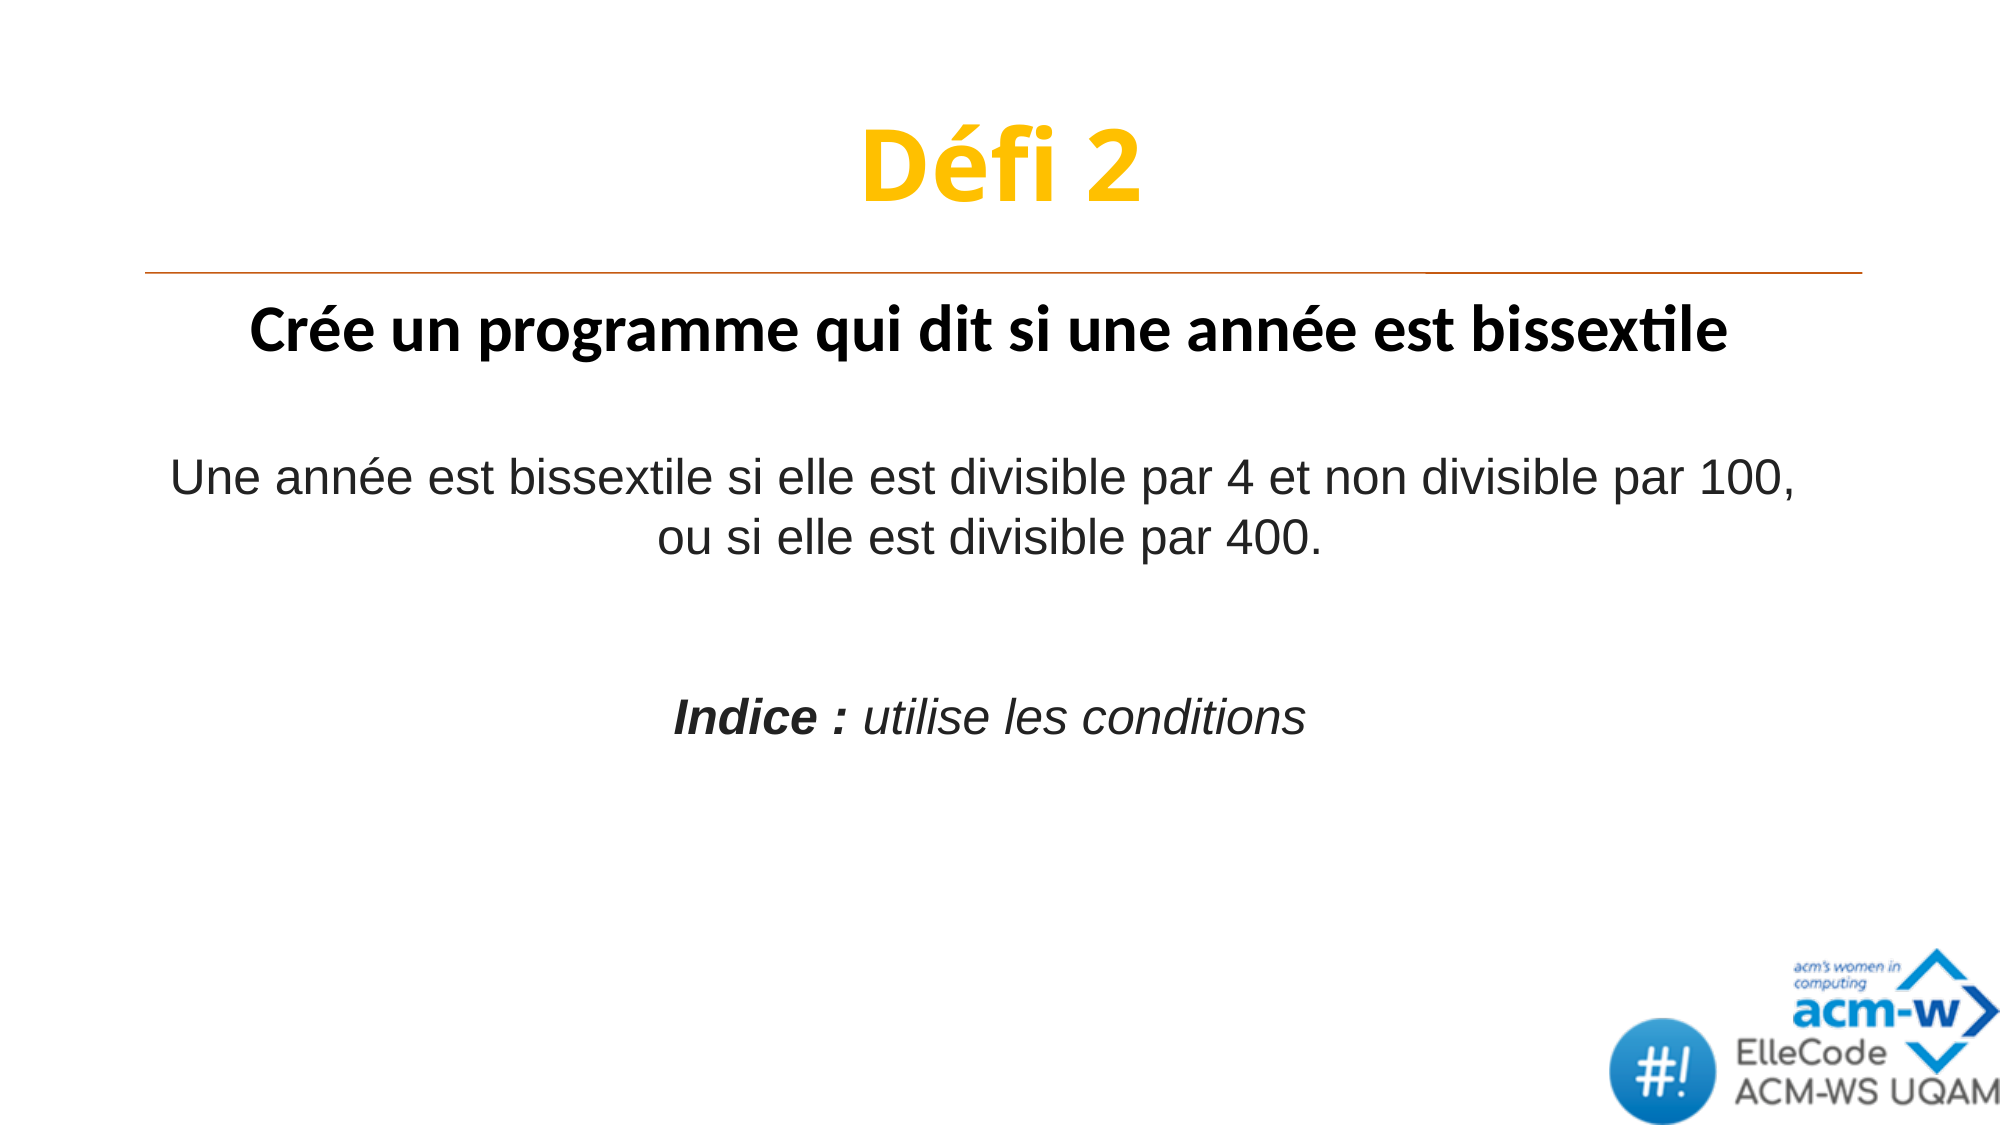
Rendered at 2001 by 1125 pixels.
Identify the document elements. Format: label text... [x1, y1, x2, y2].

text_box Crée un programme qui dit si une année est bissextile Une année est bissextile si elle est divisible par 4 et non divisible par 100, ou si elle est divisible par 400. Indice : utilise les conditions [62, 277, 1918, 957]
text_box Défi 2 [137, 59, 1863, 277]
picture [1609, 948, 2000, 1125]
